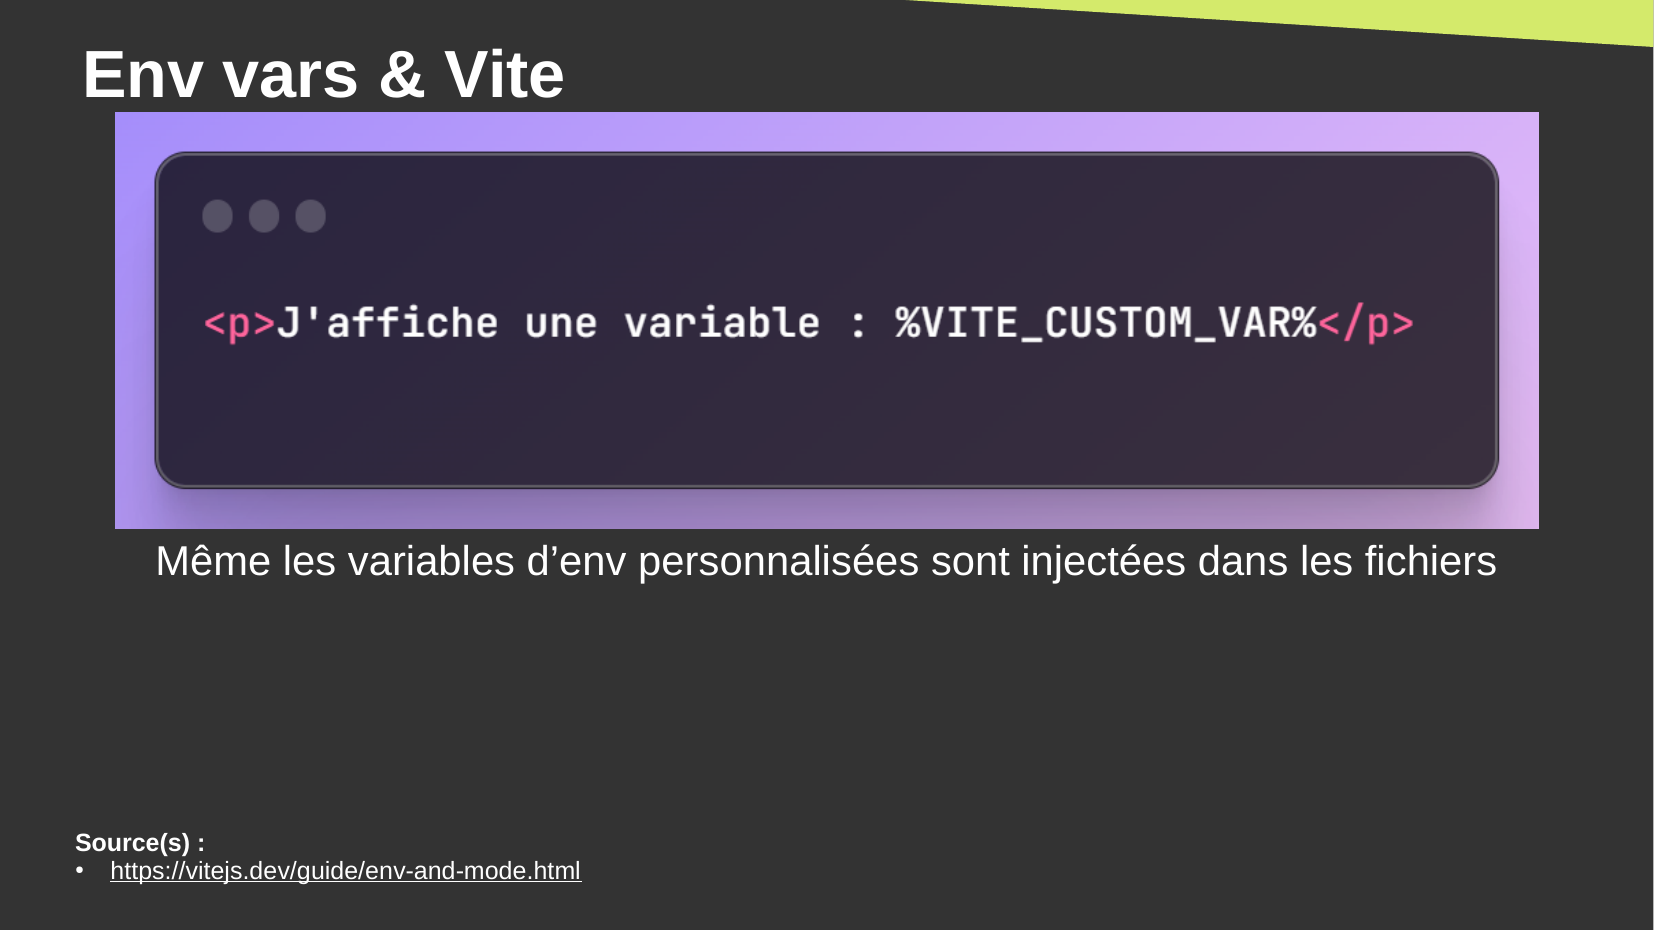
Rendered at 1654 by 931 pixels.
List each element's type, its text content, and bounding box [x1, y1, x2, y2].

text_box Source(s) : https://vitejs.dev/guide/env-and-mode.html [60, 821, 1546, 931]
text_box [905, 0, 1654, 48]
title Env vars & Vite [82, 37, 1571, 115]
list Même les variables d’env personnalisées sont injectées dans les fichiers [64, 537, 1589, 709]
picture [115, 112, 1539, 529]
